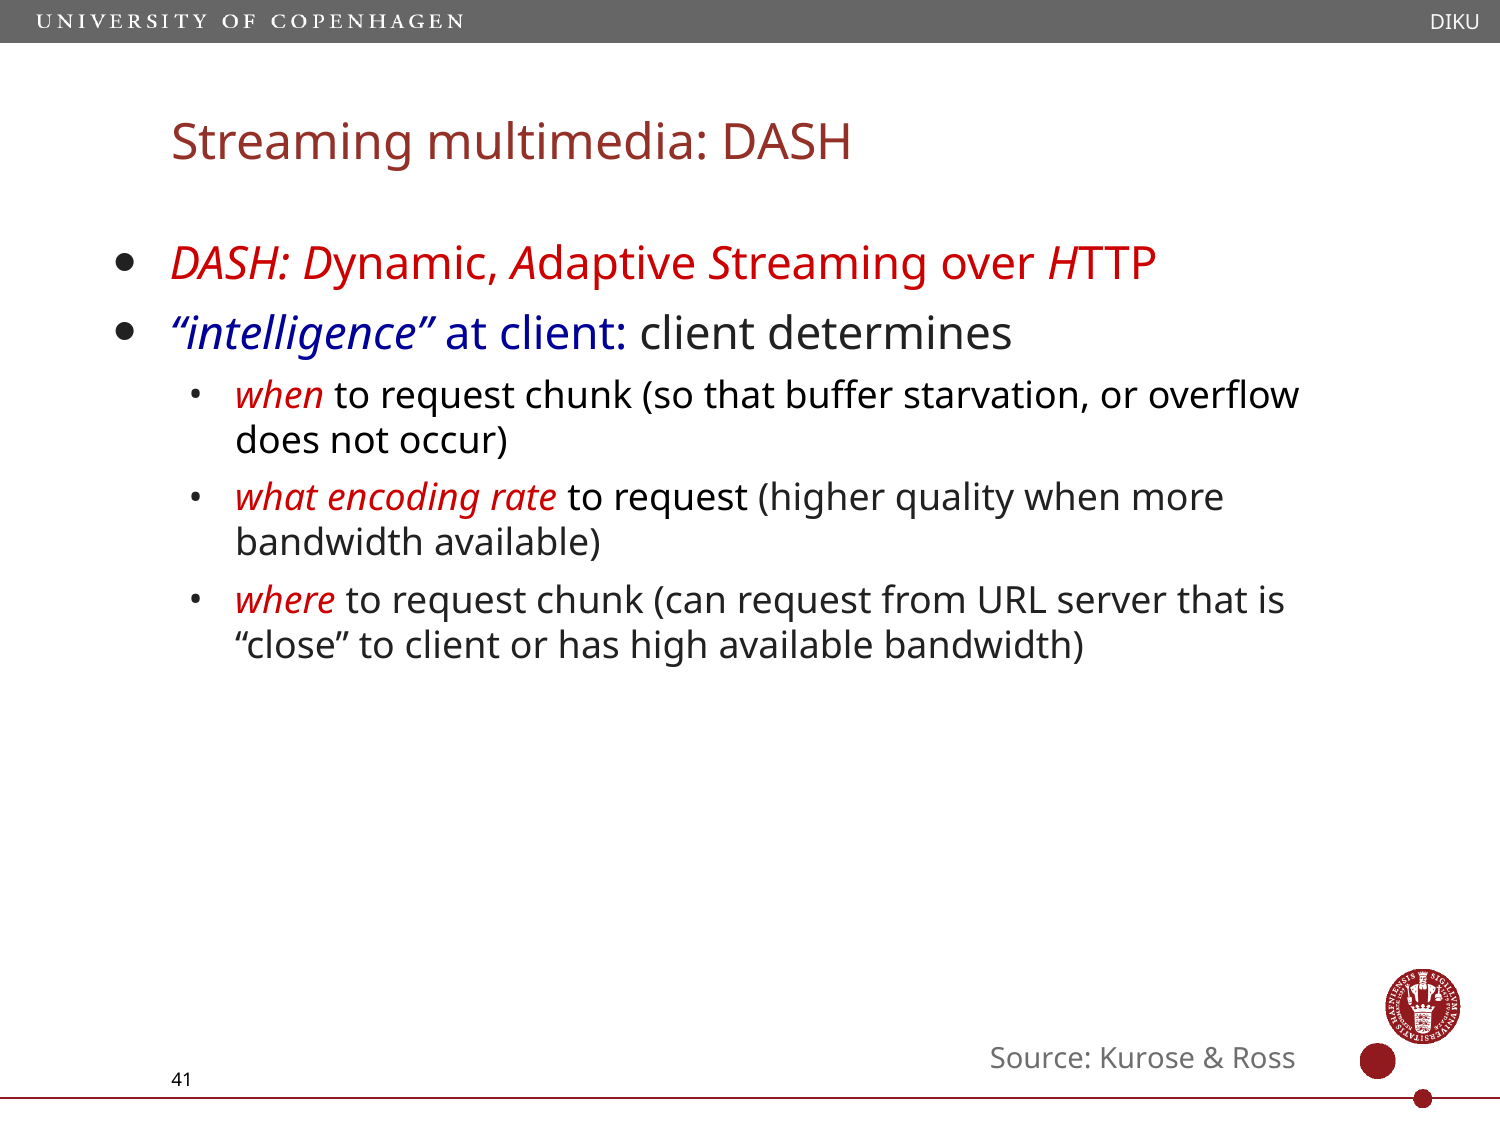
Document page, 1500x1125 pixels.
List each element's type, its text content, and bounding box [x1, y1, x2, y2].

picture [0, 910, 1500, 1122]
list DASH: Dynamic, Adaptive Streaming over HTTP “intelligence” at client: client determines when to request chunk (so that buffer starvation, or overflow does not occur) what encoding rate to request (higher quality when more bandwidth available) where to request chunk (can request from URL server that is “close” to client or has high available bandwidth) [98, 226, 1411, 886]
title Streaming multimedia: DASH [171, 75, 1329, 171]
text_box Source: Kurose & Ross [974, 1031, 1376, 1083]
text_box <number> [171, 1067, 522, 1092]
text_box DIKU [469, 0, 1495, 43]
